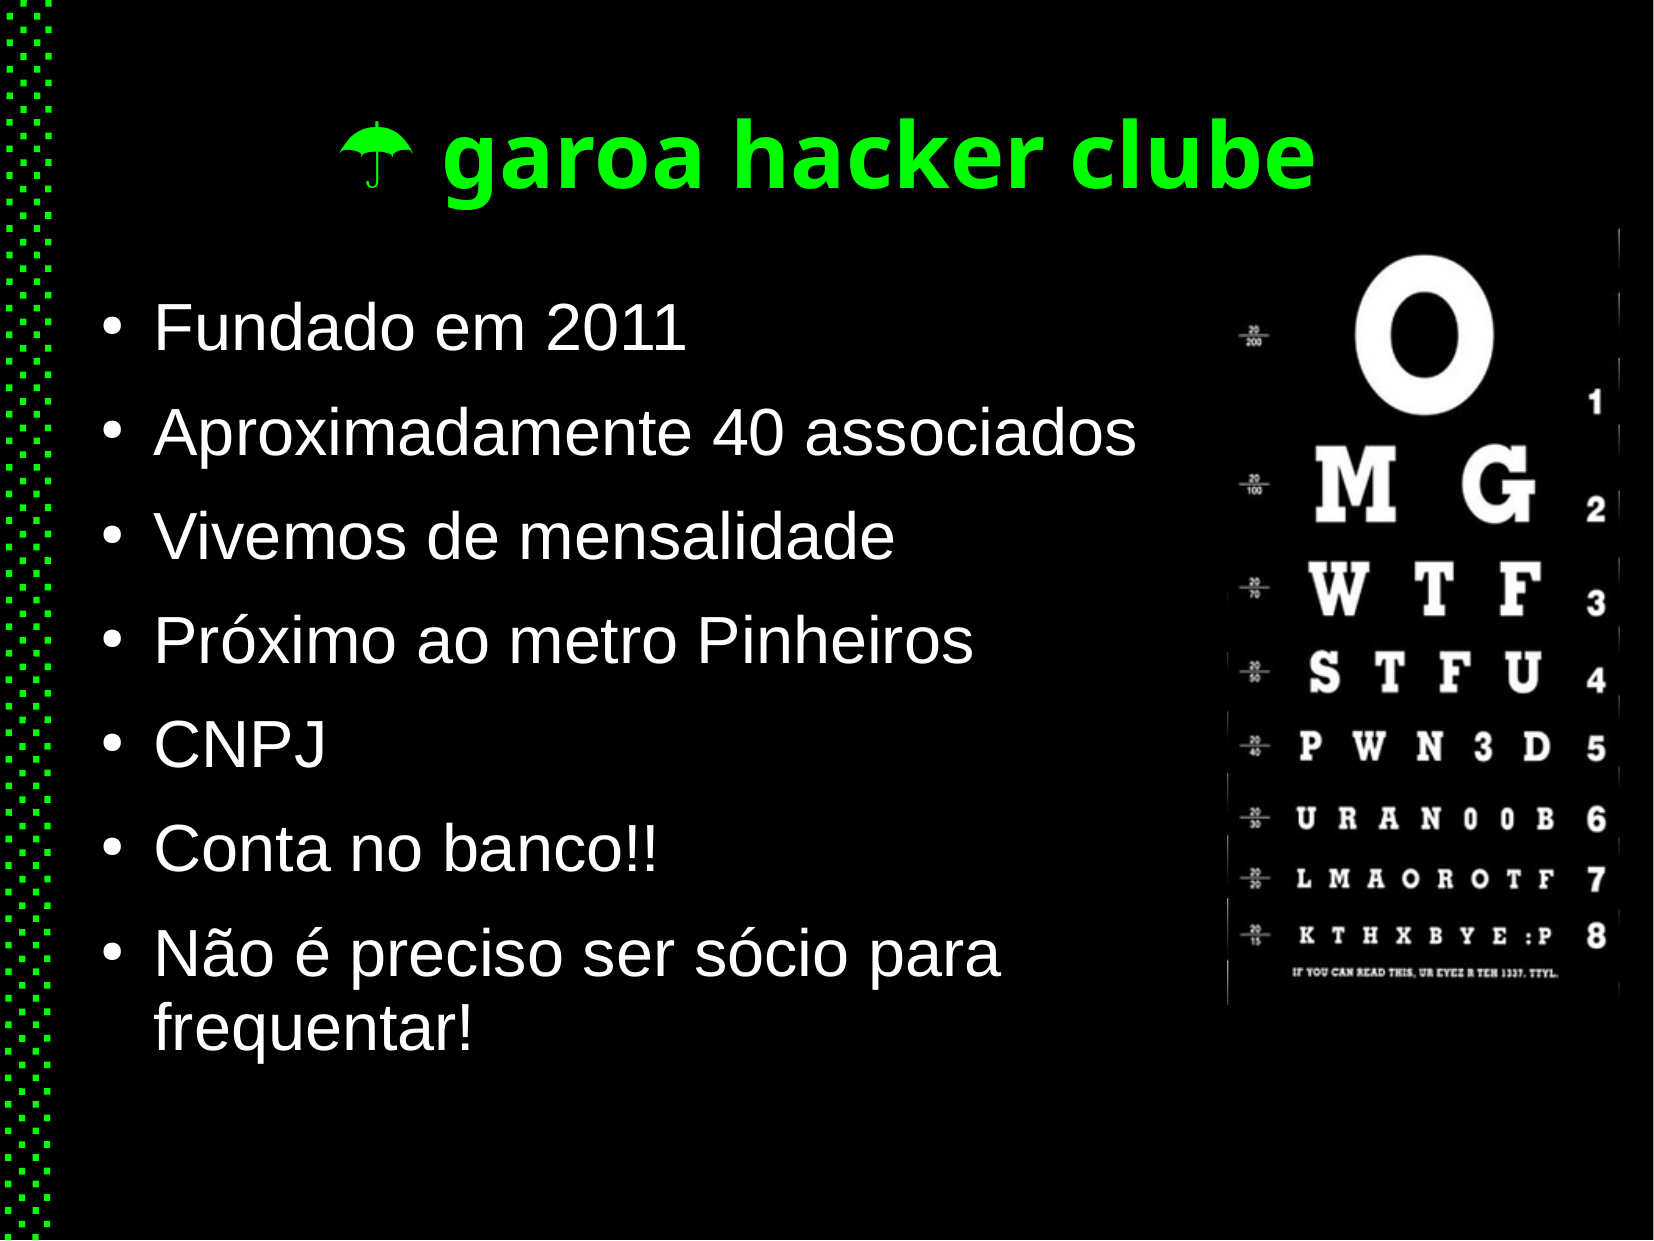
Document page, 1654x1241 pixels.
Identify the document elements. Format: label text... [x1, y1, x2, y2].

title ☂ garoa hacker clube [82, 49, 1571, 257]
picture [1227, 223, 1621, 1006]
list Fundado em 2011 Aproximadamente 40 associados Vivemos de mensalidade Próximo ao metro Pinheiros CNPJ Conta no banco!! Não é preciso ser sócio para frequentar! [82, 290, 1571, 1109]
